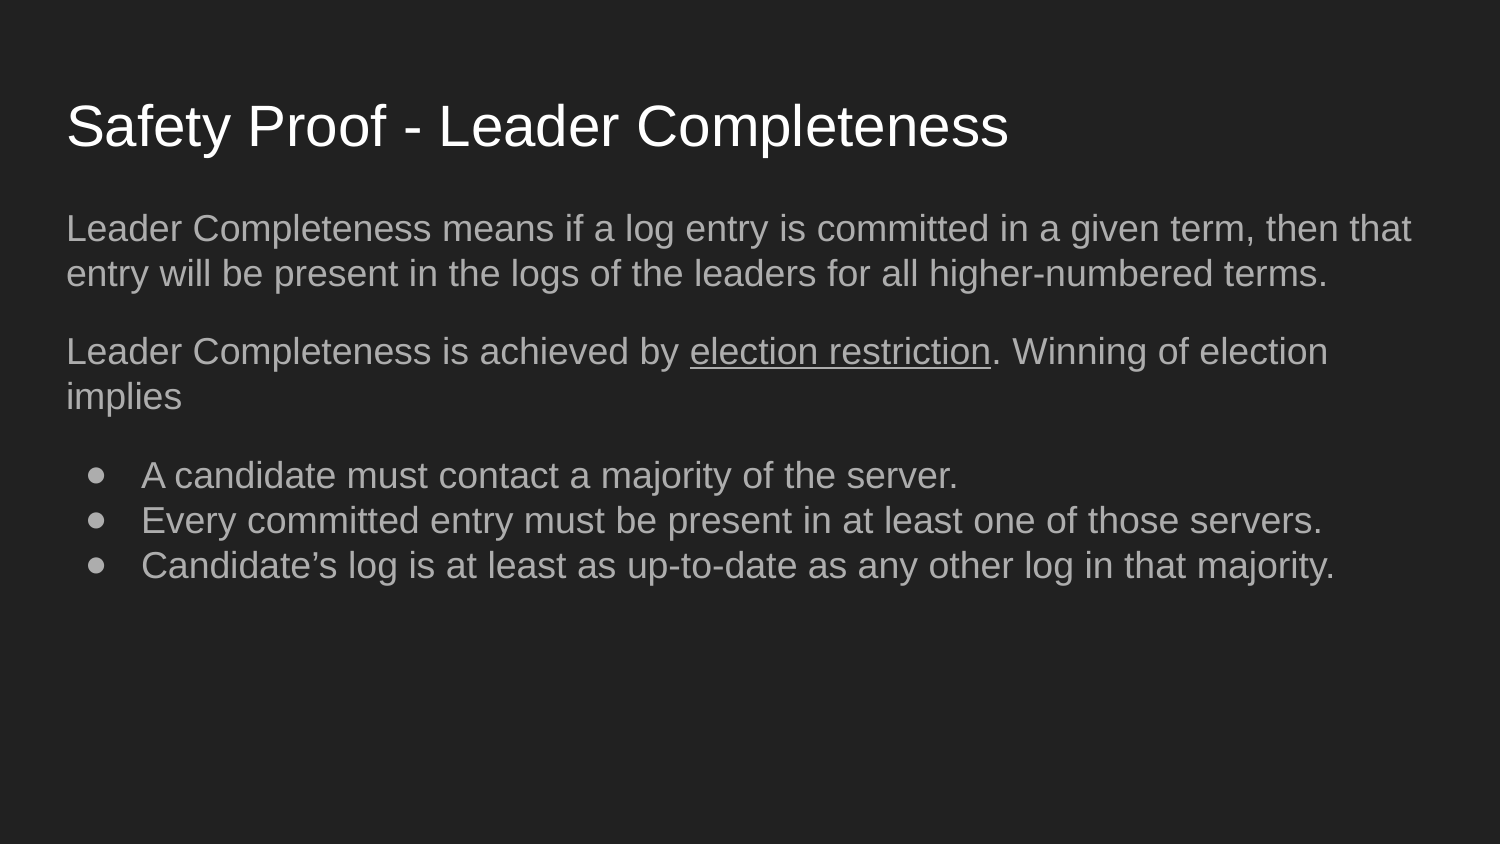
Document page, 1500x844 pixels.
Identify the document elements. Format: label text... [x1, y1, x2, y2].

title Safety Proof - Leader Completeness [51, 72, 1449, 167]
list Leader Completeness means if a log entry is committed in a given term, then that entry will be present in the logs of the leaders for all higher-numbered terms. Leader Completeness is achieved by election restriction. Winning of election implies A candidate must contact a majority of the server. Every committed entry must be present in at least one of those servers. Candidate’s log is at least as up-to-date as any other log in that majority. [51, 189, 1449, 750]
